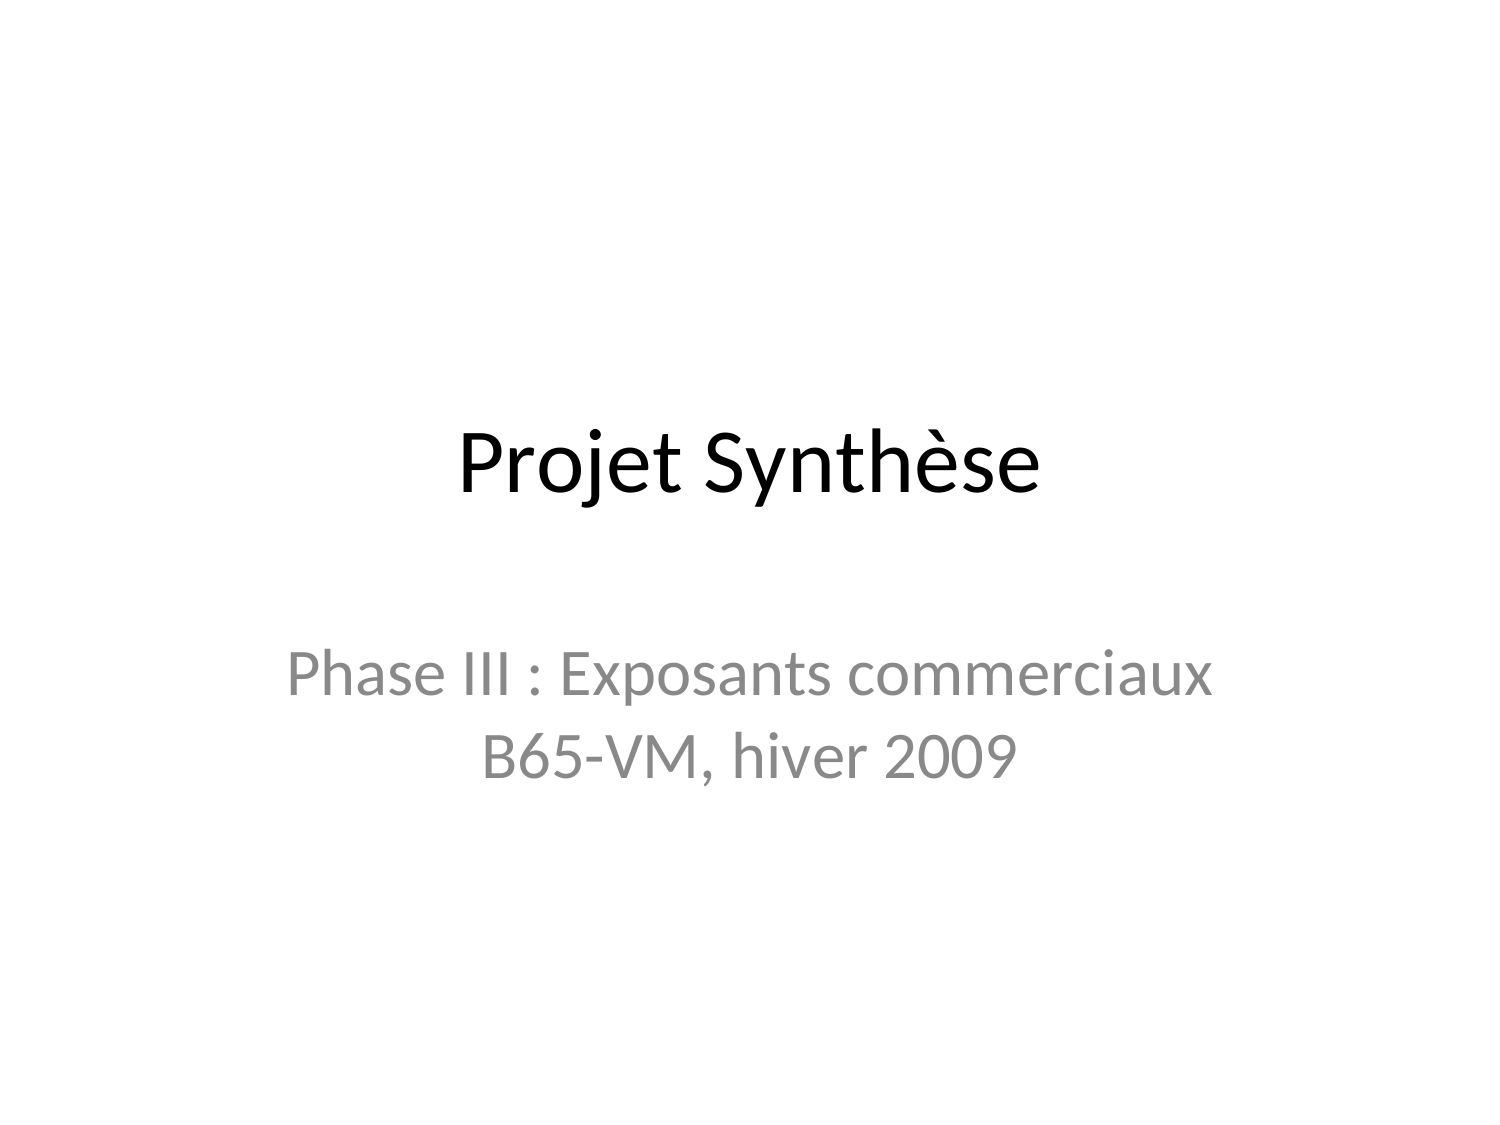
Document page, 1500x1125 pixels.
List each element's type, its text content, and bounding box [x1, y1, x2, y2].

title Projet Synthèse [112, 349, 1388, 591]
text_box Phase III : Exposants commerciaux B65-VM, hiver 2009 [225, 637, 1276, 926]
